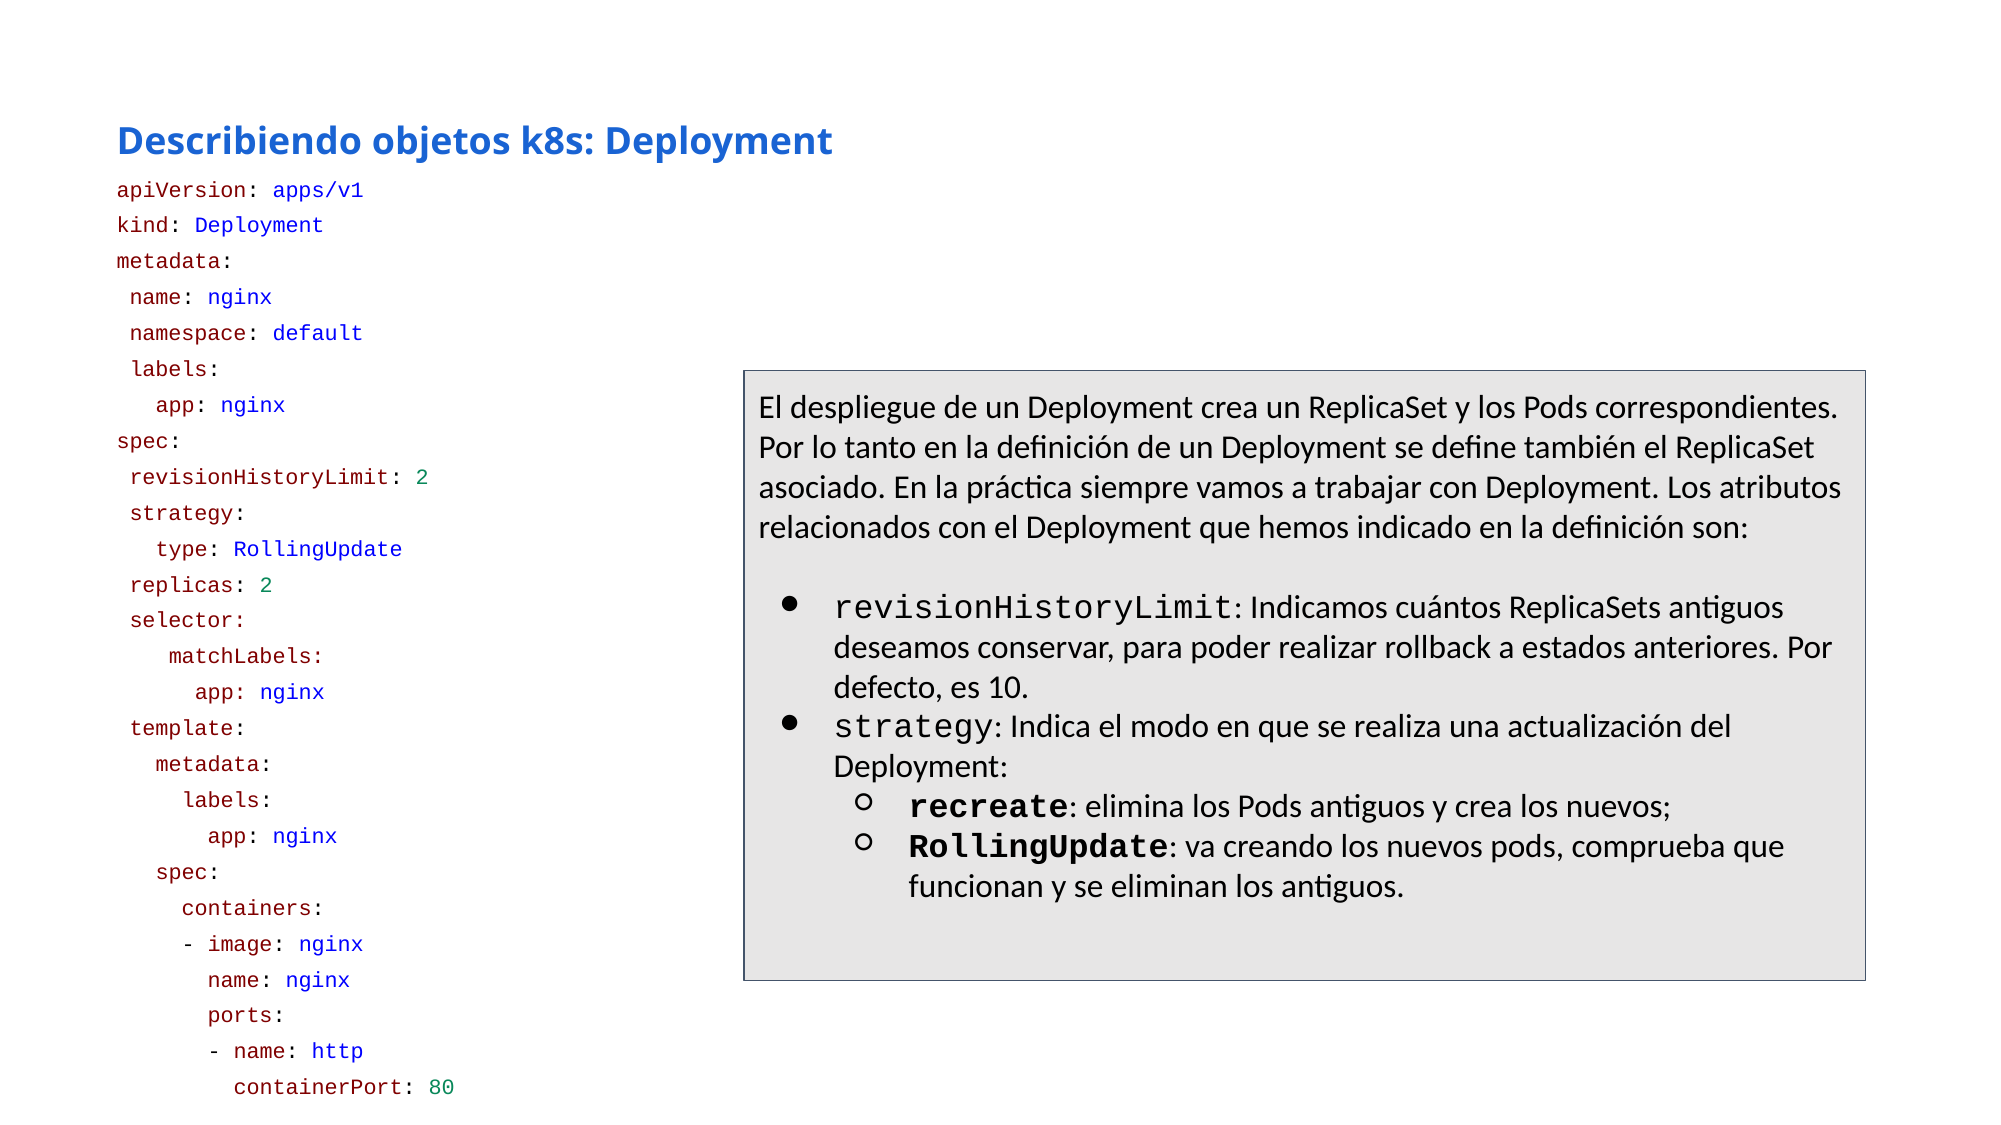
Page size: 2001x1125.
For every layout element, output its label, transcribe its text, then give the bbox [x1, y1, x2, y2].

text_box apiVersion: apps/v1 kind: Deployment metadata: name: nginx namespace: default labels: app: nginx spec: revisionHistoryLimit: 2 strategy: type: RollingUpdate replicas: 2 selector: matchLabels: app: nginx template: metadata: labels: app: nginx spec: containers: - image: nginx name: nginx ports: - name: http containerPort: 80 [101, 158, 1977, 863]
text_box Describiendo objetos k8s: Deployment [101, 110, 969, 170]
text_box El despliegue de un Deployment crea un ReplicaSet y los Pods correspondientes. Por lo tanto en la definición de un Deployment se define también el ReplicaSet asociado. En la práctica siempre vamos a trabajar con Deployment. Los atributos relacionados con el Deployment que hemos indicado en la definición son: revisionHistoryLimit: Indicamos cuántos ReplicaSets antiguos deseamos conservar, para poder realizar rollback a estados anteriores. Por defecto, es 10. strategy: Indica el modo en que se realiza una actualización del Deployment: recreate: elimina los Pods antiguos y crea los nuevos; RollingUpdate: va creando los nuevos pods, comprueba que funcionan y se eliminan los antiguos. [743, 370, 1866, 981]
